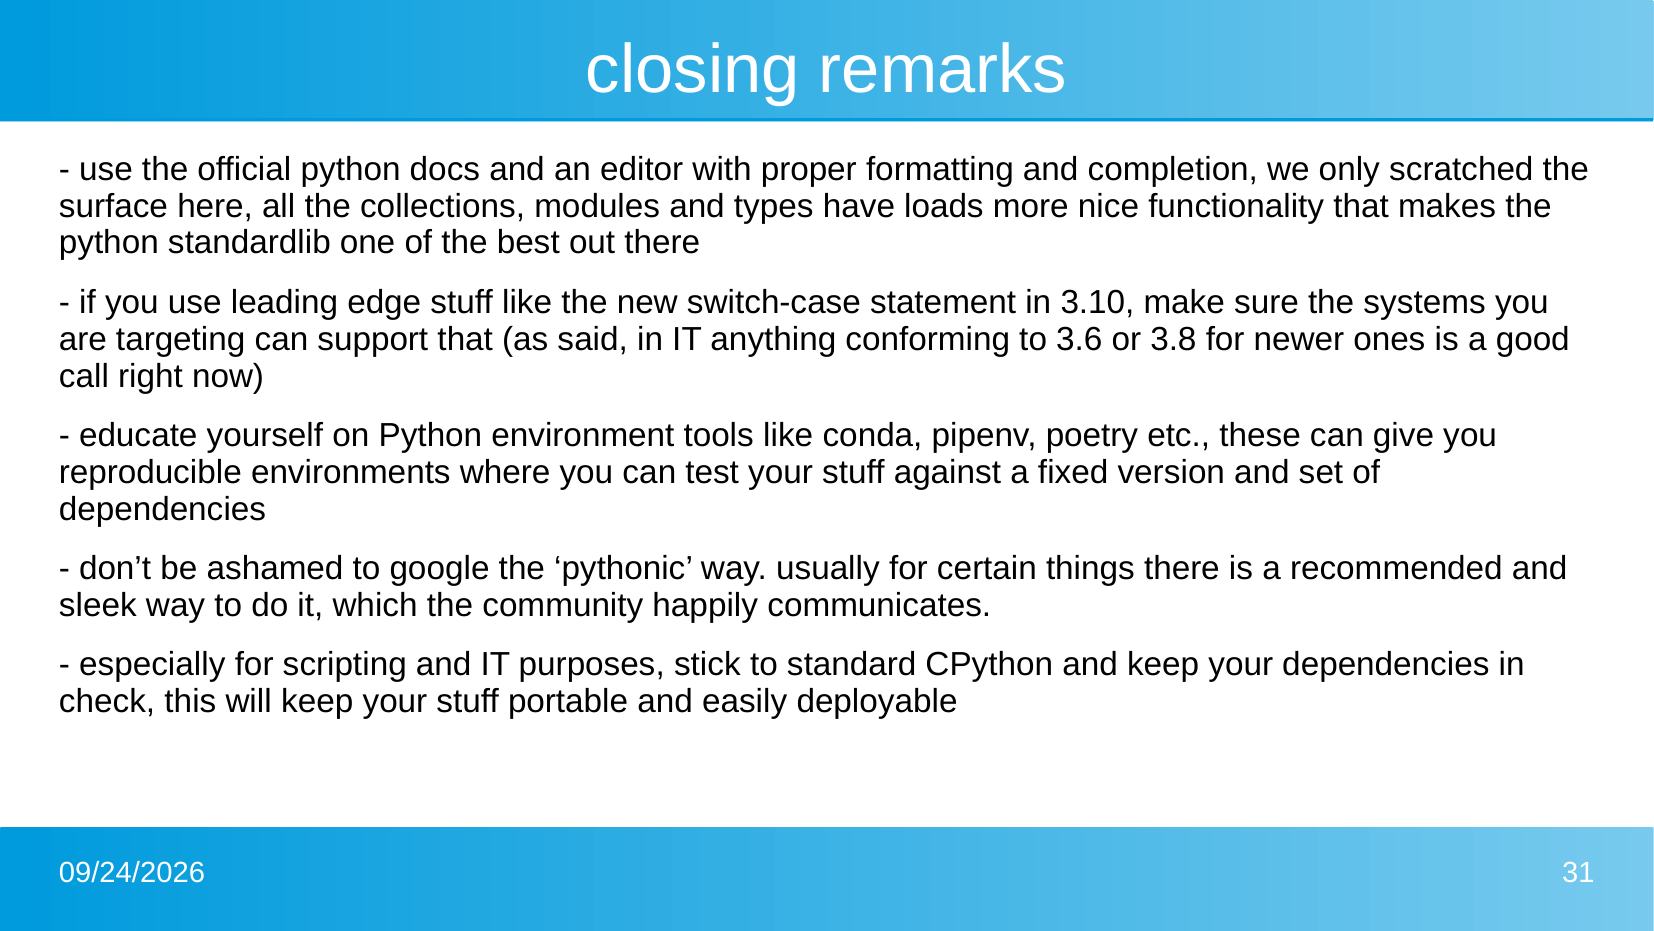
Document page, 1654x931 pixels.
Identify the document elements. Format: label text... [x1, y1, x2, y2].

list - use the official python docs and an editor with proper formatting and completion, we only scratched the surface here, all the collections, modules and types have loads more nice functionality that makes the python standardlib one of the best out there - if you use leading edge stuff like the new switch-case statement in 3.10, make sure the systems you are targeting can support that (as said, in IT anything conforming to 3.6 or 3.8 for newer ones is a good call right now) - educate yourself on Python environment tools like conda, pipenv, poetry etc., these can give you reproducible environments where you can test your stuff against a fixed version and set of dependencies - don’t be ashamed to google the ‘pythonic’ way. usually for certain things there is a recommended and sleek way to do it, which the community happily communicates. - especially for scripting and IT purposes, stick to standard CPython and keep your dependencies in check, this will keep your stuff portable and easily deployable [59, 150, 1595, 741]
title closing remarks [59, 29, 1595, 108]
